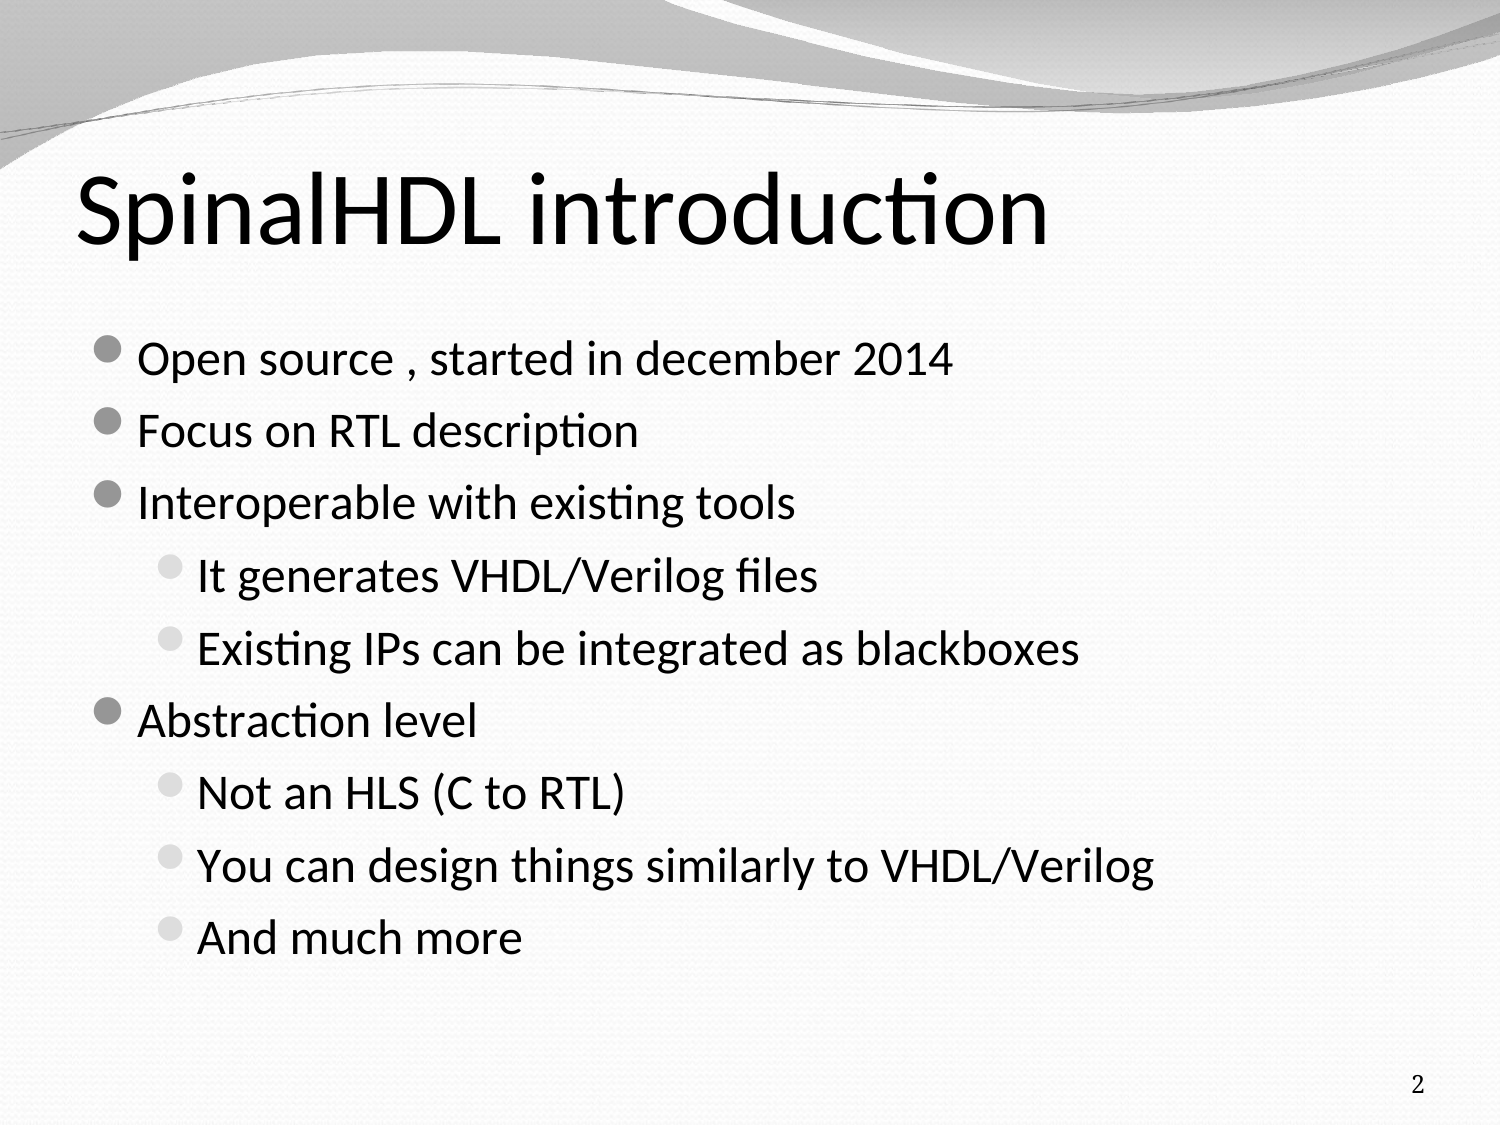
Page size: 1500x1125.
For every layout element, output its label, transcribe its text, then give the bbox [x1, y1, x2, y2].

title SpinalHDL introduction [75, 78, 1426, 266]
picture [0, 0, 1500, 1125]
list Open source , started in december 2014 Focus on RTL description Interoperable with existing tools It generates VHDL/Verilog files Existing IPs can be integrated as blackboxes Abstraction level Not an HLS (C to RTL) You can design things similarly to VHDL/Verilog And much more [75, 317, 1426, 1038]
text_box <number> [1299, 1042, 1426, 1103]
